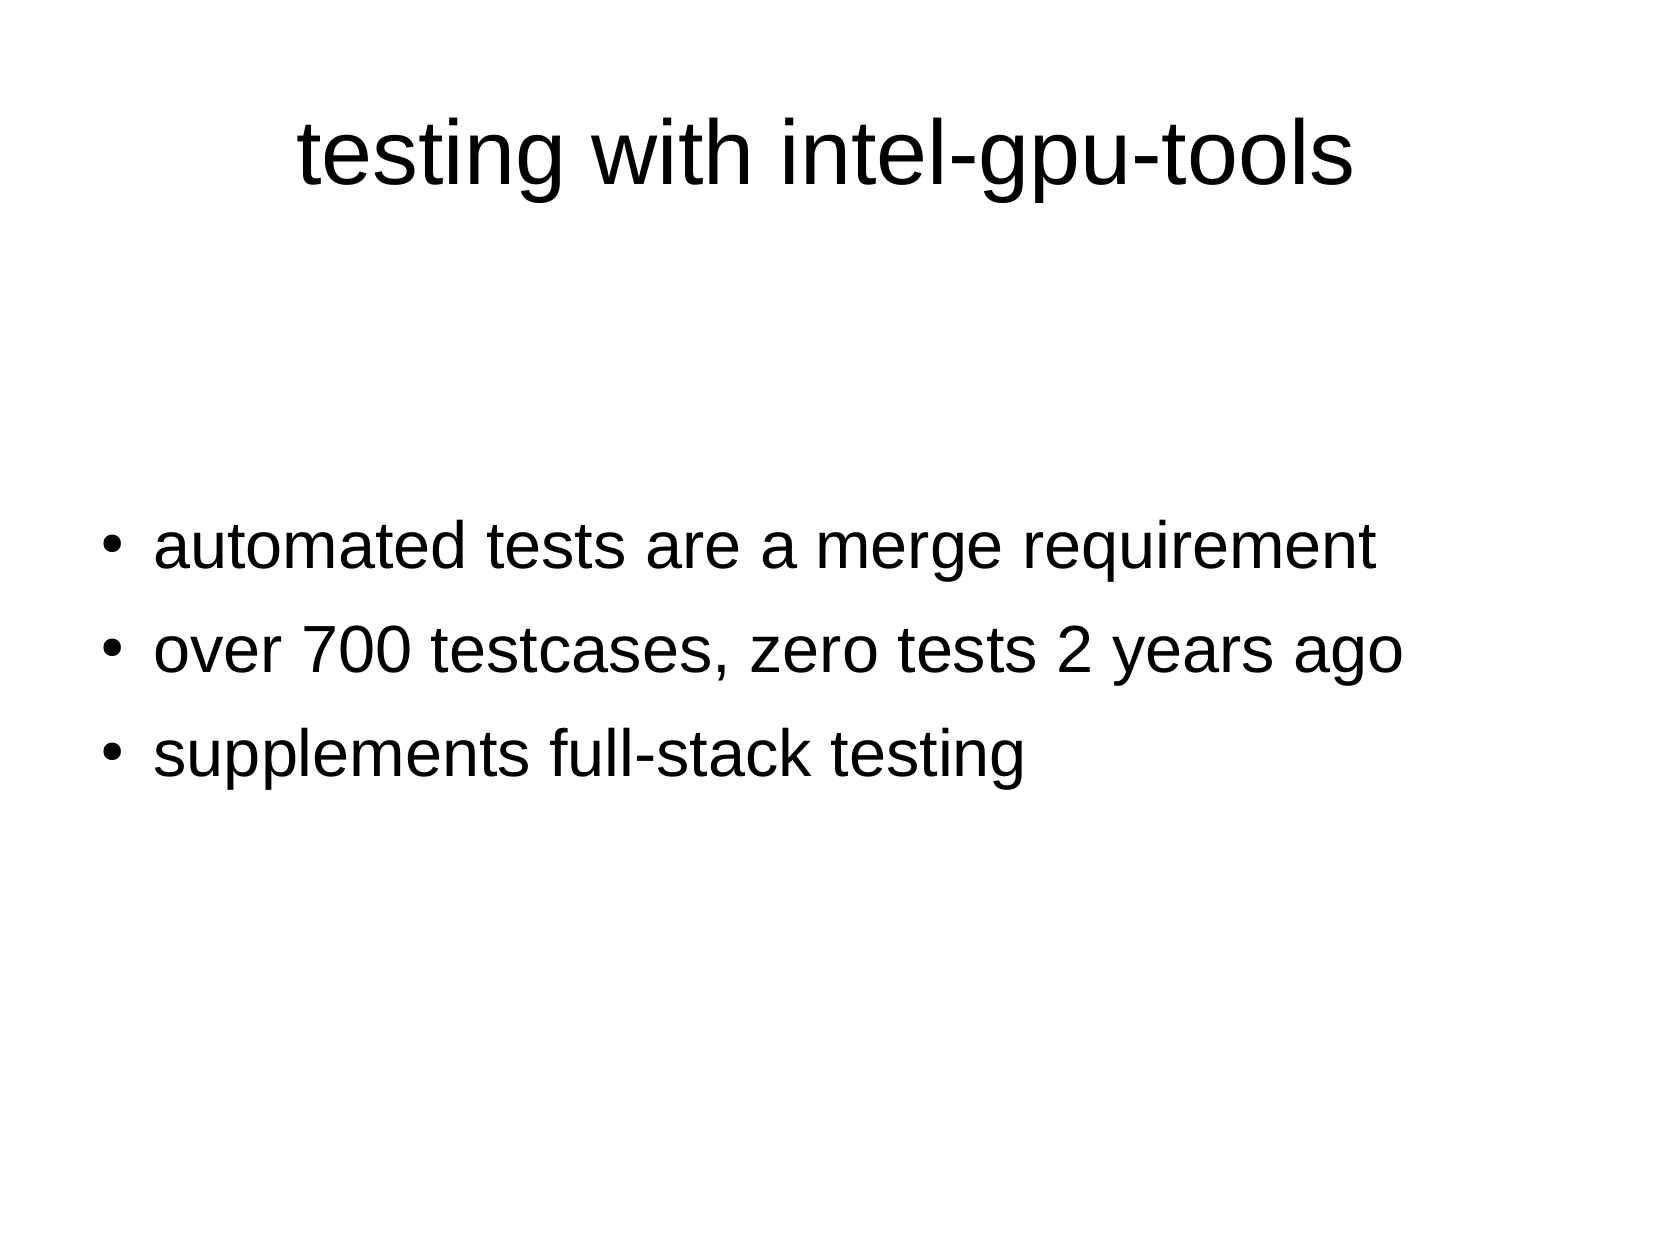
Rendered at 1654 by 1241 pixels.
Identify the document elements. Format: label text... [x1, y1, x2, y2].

list automated tests are a merge requirement over 700 testcases, zero tests 2 years ago supplements full-stack testing [82, 507, 1571, 1145]
title testing with intel-gpu-tools [82, 49, 1571, 257]
